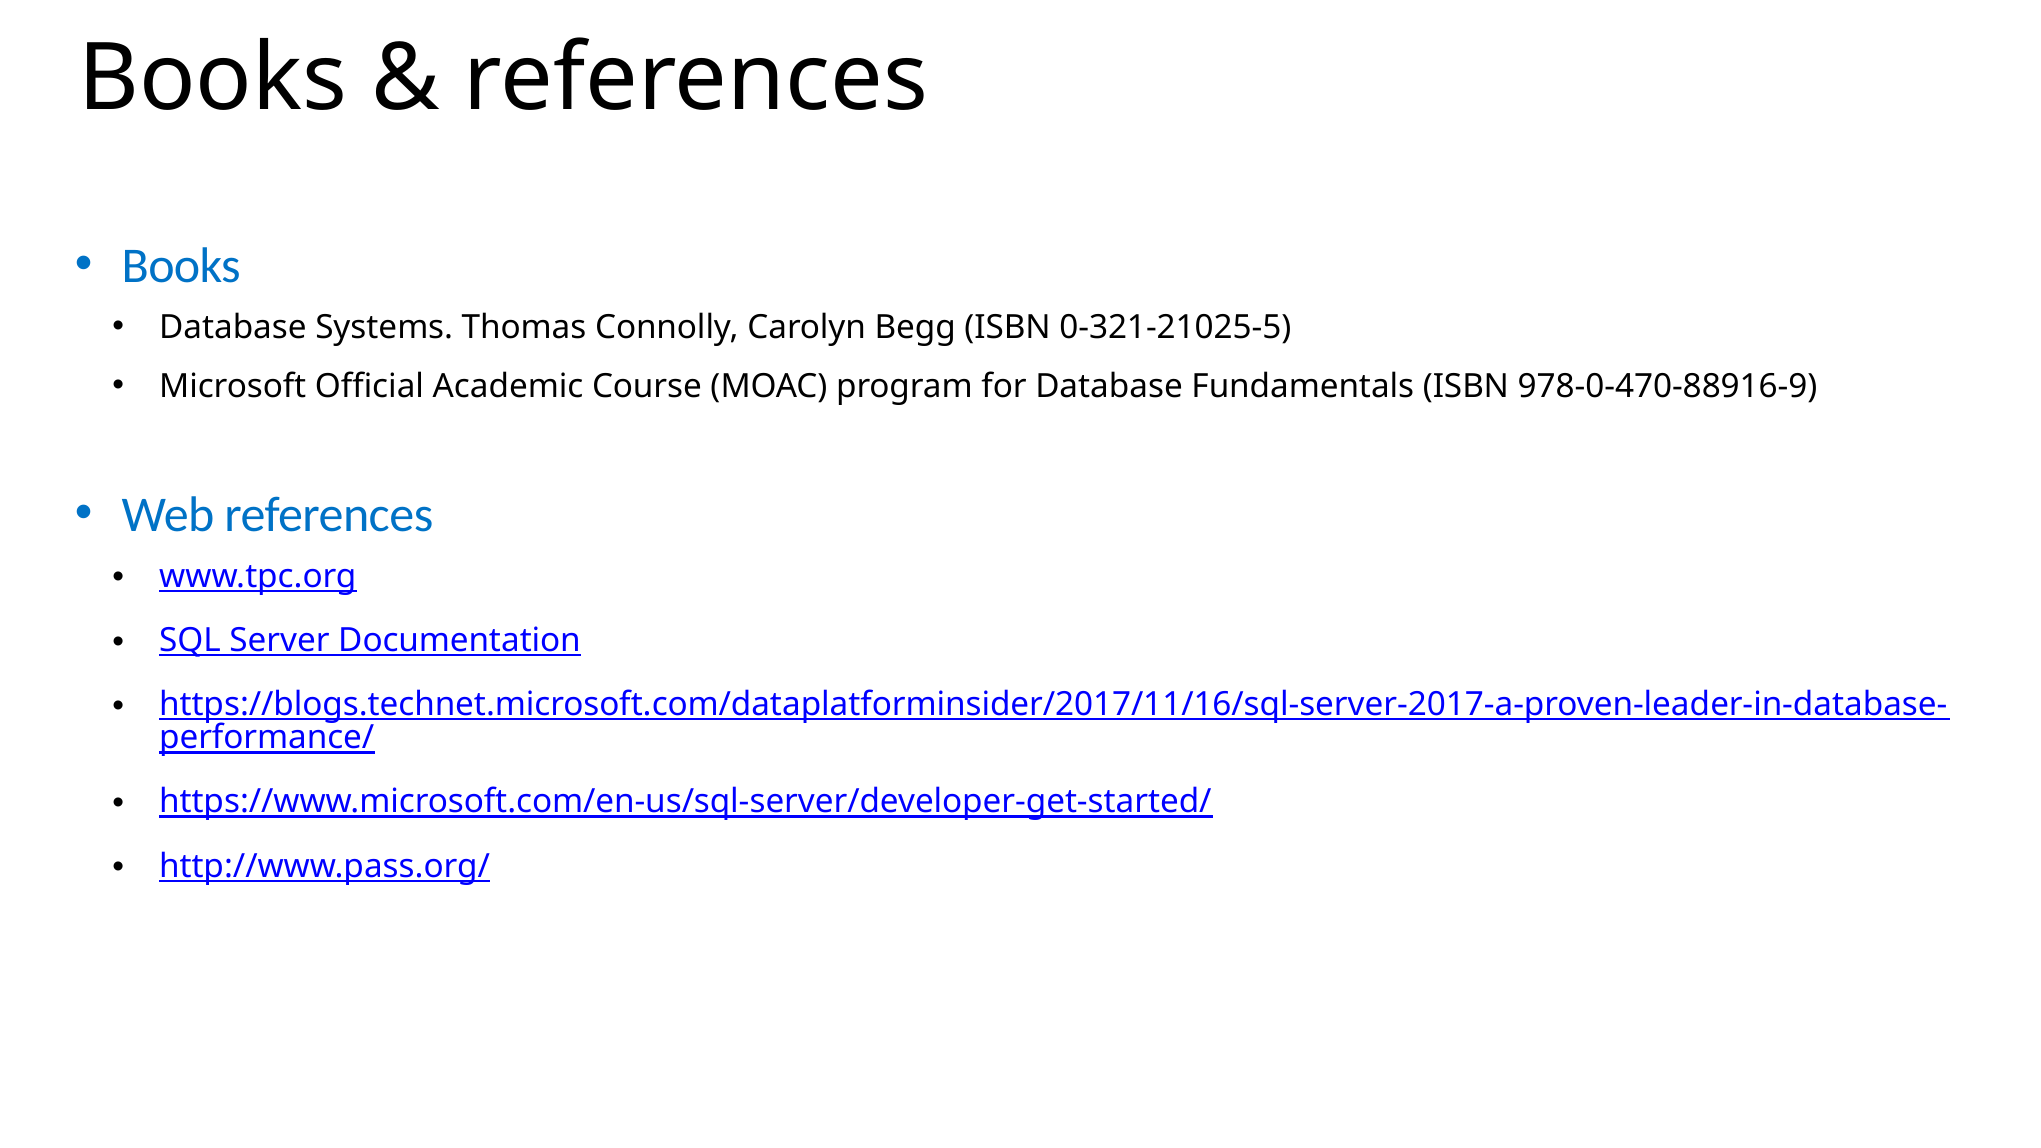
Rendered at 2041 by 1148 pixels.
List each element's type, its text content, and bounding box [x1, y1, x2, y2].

title Books & references [63, 30, 1992, 209]
list Books Database Systems. Thomas Connolly, Carolyn Begg (ISBN 0-321-21025-5) Microsoft Official Academic Course (MOAC) program for Database Fundamentals (ISBN 978-0-470-88916-9) Web references www.tpc.org SQL Server Documentation https://blogs.technet.microsoft.com/dataplatforminsider/2017/11/16/sql-server-2017-a-proven-leader-in-database-performance/ https://www.microsoft.com/en-us/sql-server/developer-get-started/ http://www.pass.org/ [60, 225, 1980, 561]
